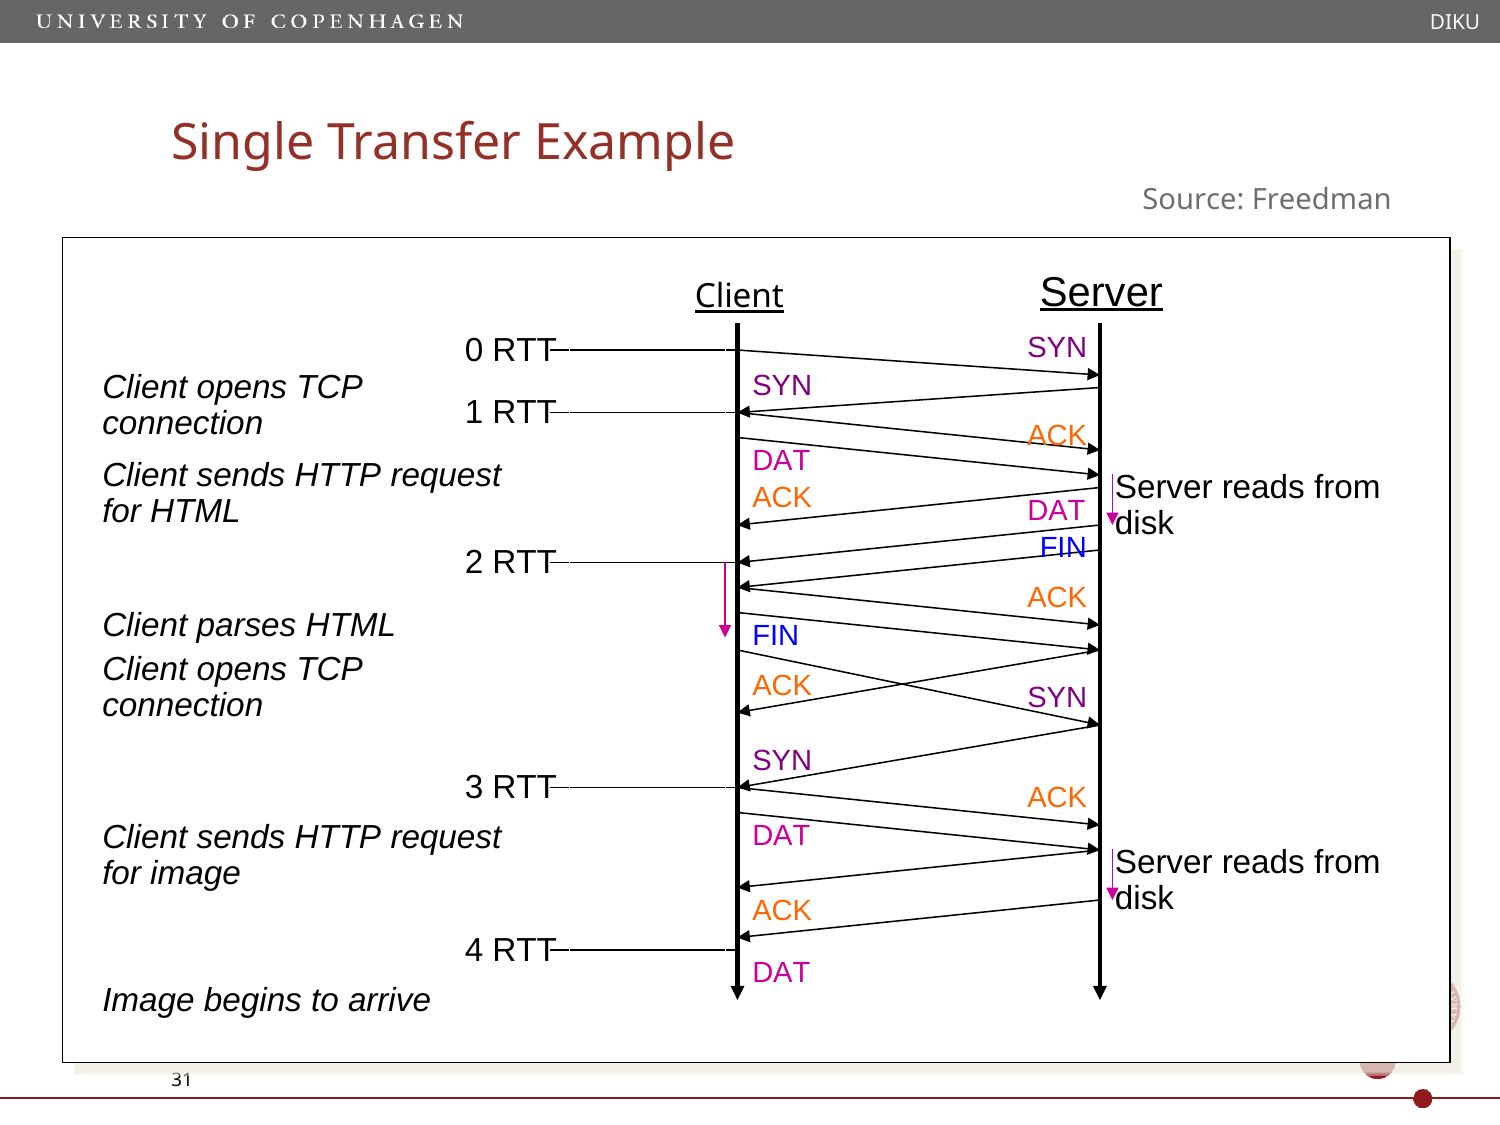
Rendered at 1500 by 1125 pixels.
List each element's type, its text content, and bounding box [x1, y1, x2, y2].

text_box FIN [737, 612, 838, 662]
text_box Source: Freedman [1127, 172, 1447, 223]
text_box DAT [737, 950, 838, 1000]
text_box 1 RTT [450, 387, 613, 451]
text_box DIKU [469, 0, 1495, 43]
text_box DAT [1012, 487, 1099, 538]
text_box 0 RTT [450, 324, 613, 387]
text_box Client opens TCP connection [87, 362, 538, 425]
text_box ACK [737, 488, 838, 525]
text_box Client sends HTTP request for HTML [87, 450, 538, 513]
picture [0, 910, 1500, 1122]
text_box FIN [1024, 524, 1125, 575]
text_box Server reads from disk [1099, 837, 1438, 901]
text_box 3 RTT [450, 762, 613, 826]
text_box ACK [797, 488, 805, 497]
text_box Server [1024, 262, 1188, 325]
text_box <number> [171, 1067, 522, 1092]
text_box ACK [1012, 774, 1113, 825]
text_box SYN [1012, 674, 1113, 725]
text_box DAT [737, 812, 838, 863]
text_box Server reads from disk [1099, 462, 1438, 526]
text_box 4 RTT [450, 924, 613, 988]
text_box ACK [1012, 412, 1113, 463]
text_box SYN [1012, 324, 1113, 375]
text_box Client sends HTTP request for image [87, 812, 538, 875]
text_box SYN [737, 737, 838, 788]
text_box Client parses HTML Client opens TCP connection [87, 600, 538, 663]
title Single Transfer Example [171, 75, 1329, 171]
text_box [62, 237, 1450, 1063]
text_box Client [679, 266, 816, 322]
text_box ACK [758, 490, 765, 499]
text_box ACK [1012, 575, 1113, 625]
text_box ACK [737, 662, 838, 713]
text_box SYN [737, 362, 838, 413]
text_box DAT [737, 437, 838, 488]
text_box 2 RTT [450, 537, 613, 601]
text_box ACK [737, 887, 838, 938]
text_box Image begins to arrive [87, 975, 538, 1038]
